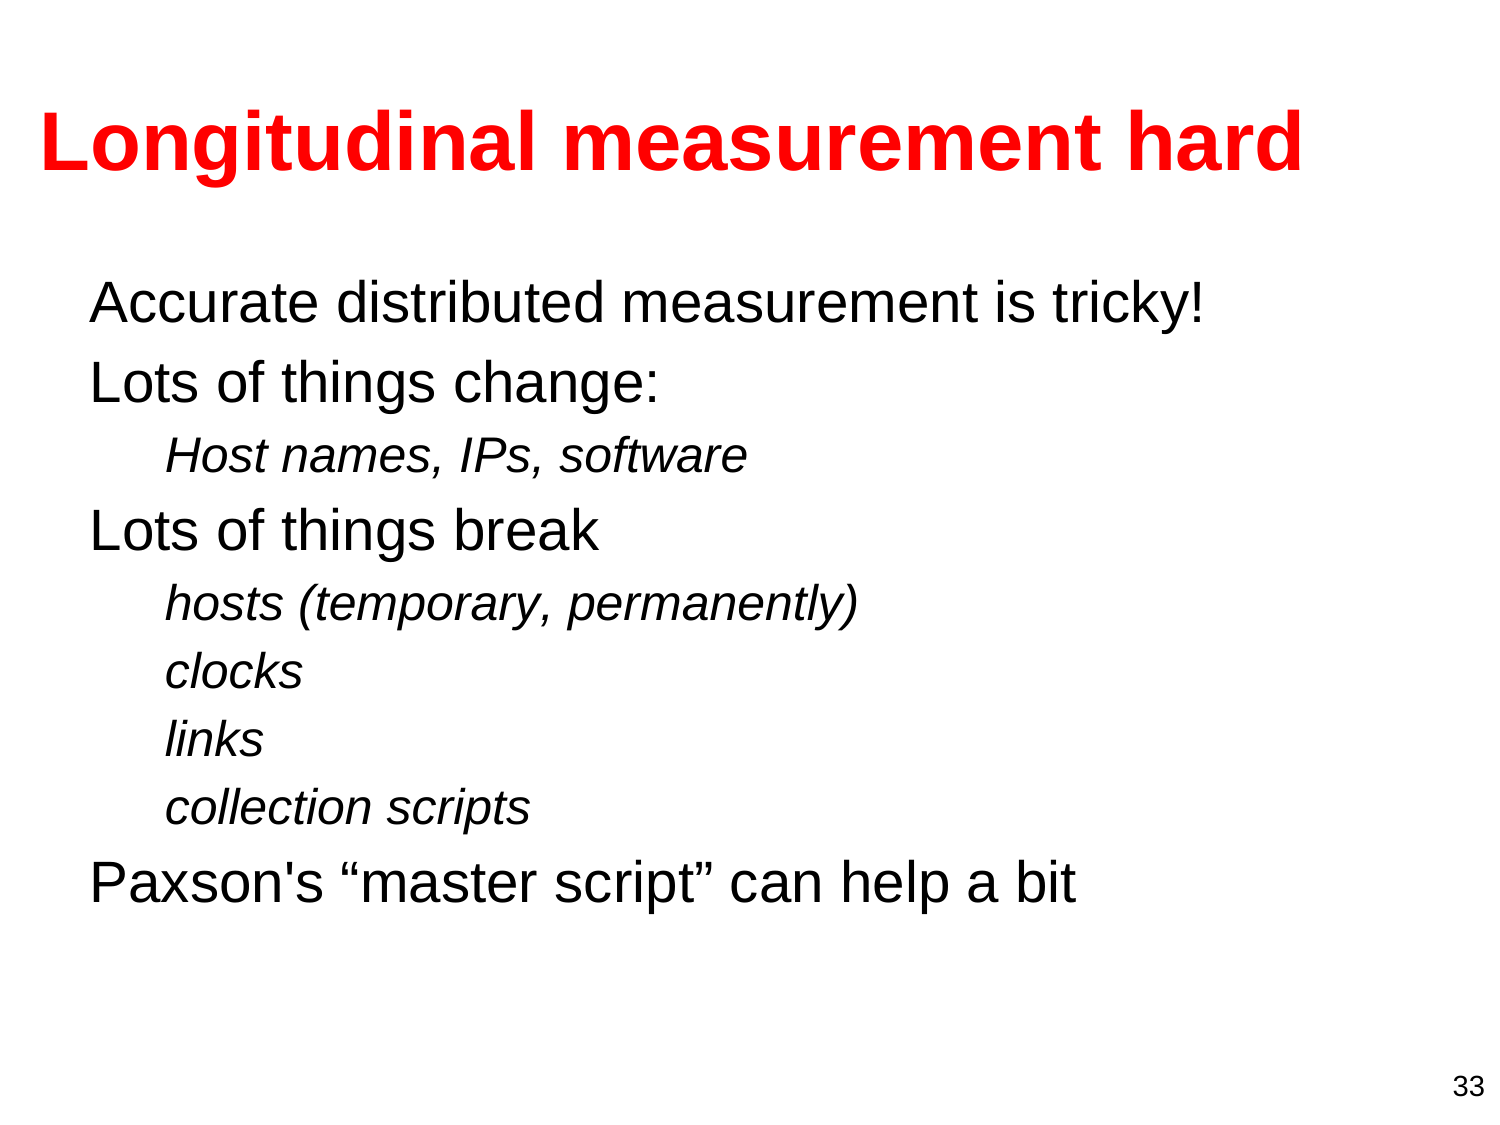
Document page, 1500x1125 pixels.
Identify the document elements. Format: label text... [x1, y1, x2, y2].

title Longitudinal measurement hard [24, 47, 1463, 236]
list Accurate distributed measurement is tricky! Lots of things change: Host names, IPs, software Lots of things break hosts (temporary, permanently) clocks links collection scripts Paxson's “master script” can help a bit [75, 262, 1426, 1006]
